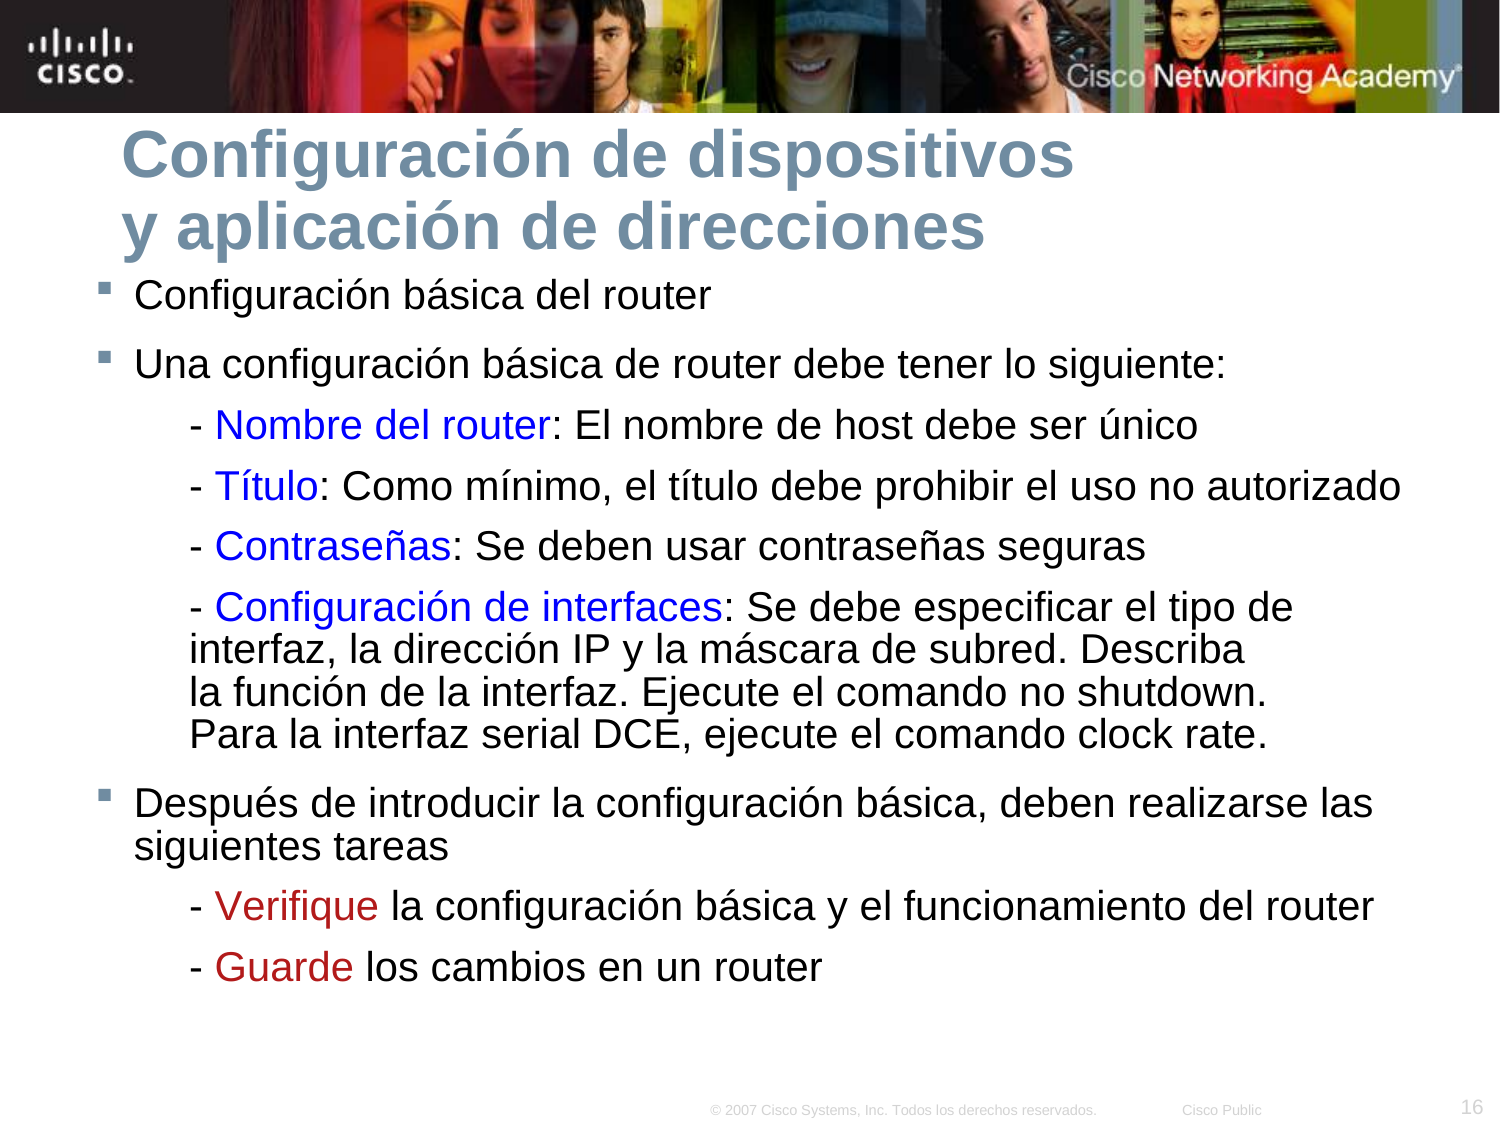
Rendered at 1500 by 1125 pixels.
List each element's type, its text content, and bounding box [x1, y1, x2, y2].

title Configuración de dispositivos y aplicación de direcciones [107, 113, 1444, 271]
list Configuración básica del router Una configuración básica de router debe tener lo siguiente: - Nombre del router: El nombre de host debe ser único - Título: Como mínimo, el título debe prohibir el uso no autorizado - Contraseñas: Se deben usar contraseñas seguras - Configuración de interfaces: Se debe especificar el tipo de interfaz, la dirección IP y la máscara de subred. Describa la función de la interfaz. Ejecute el comando no shutdown. Para la interfaz serial DCE, ejecute el comando clock rate. Después de introducir la configuración básica, deben realizarse las siguientes tareas - Verifique la configuración básica y el funcionamiento del router - Guarde los cambios en un router [81, 269, 1431, 1103]
picture [0, 0, 1500, 113]
